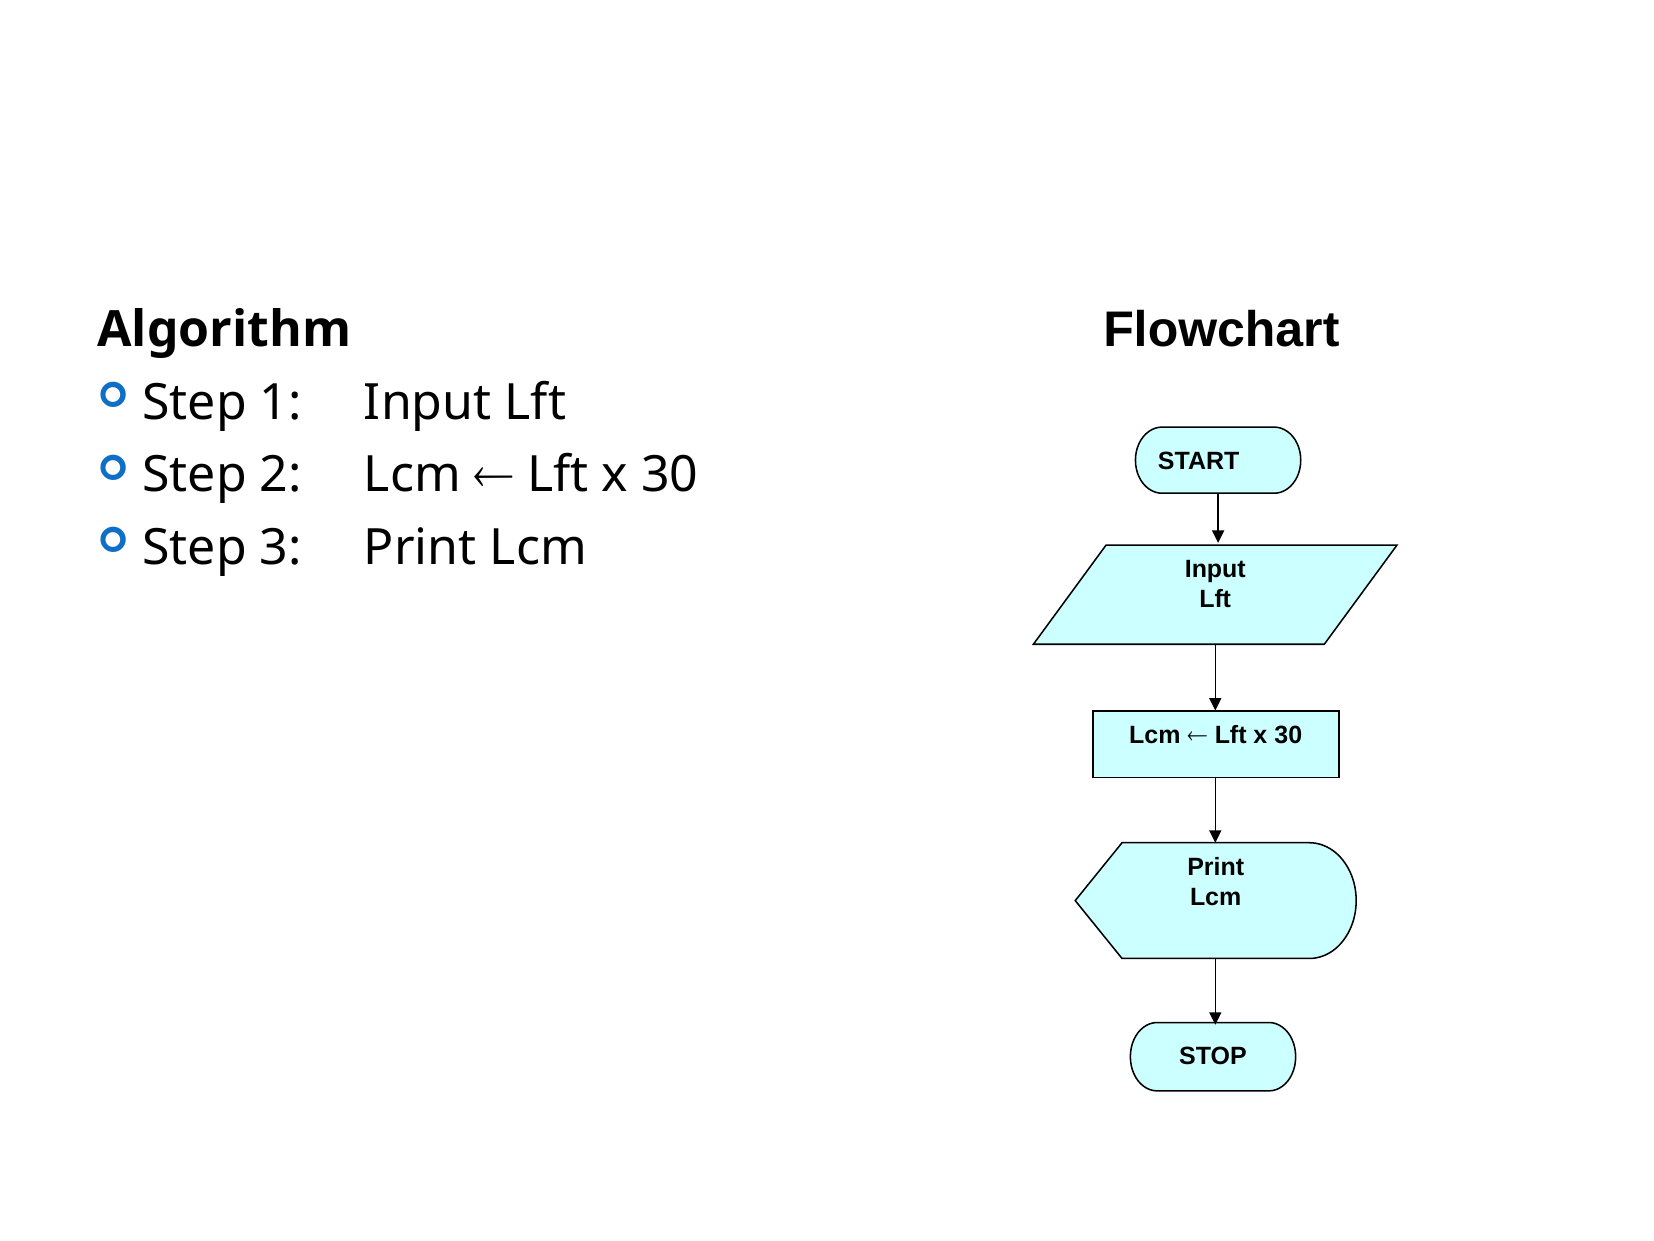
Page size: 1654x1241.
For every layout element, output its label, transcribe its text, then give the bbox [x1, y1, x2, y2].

text_box Print Lcm [1075, 842, 1357, 959]
text_box STOP [1130, 1022, 1296, 1091]
text_box Flowchart [1088, 289, 1489, 365]
text_box Lcm  Lft x 30 [1093, 711, 1339, 777]
list Algorithm Step 1: Input Lft Step 2: Lcm  Lft x 30 Step 3: Print Lcm [82, 289, 1433, 1171]
text_box START [1135, 427, 1301, 494]
text_box Input Lft [1033, 545, 1398, 645]
